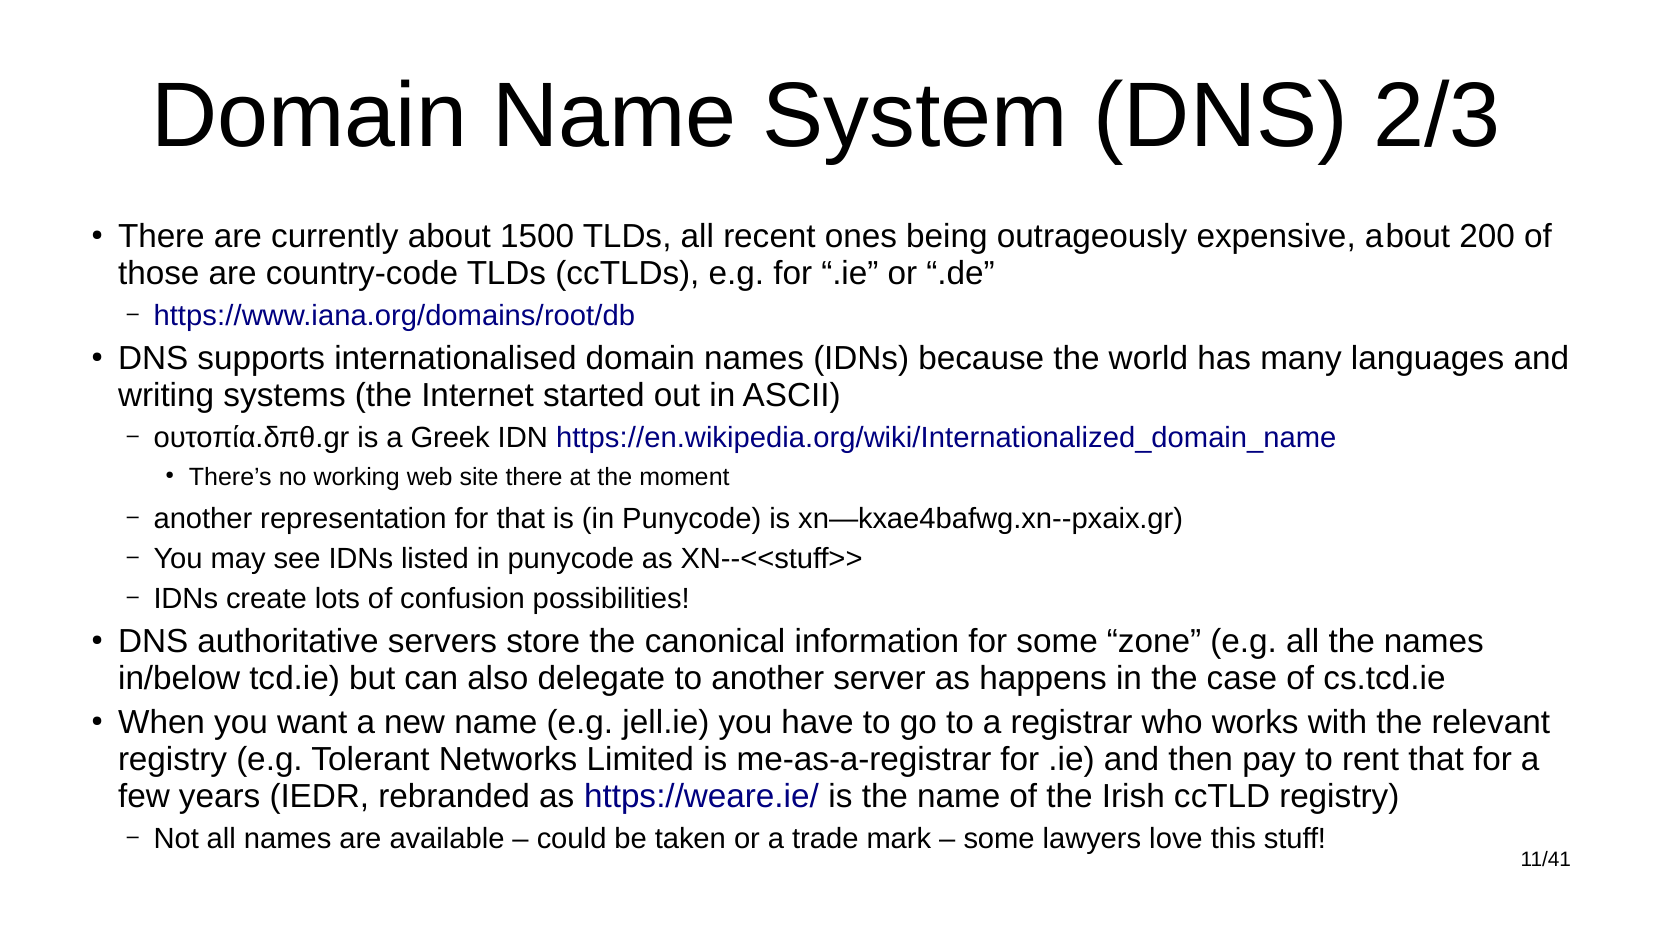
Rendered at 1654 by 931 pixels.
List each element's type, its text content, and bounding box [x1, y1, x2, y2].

list There are currently about 1500 TLDs, all recent ones being outrageously expensive, about 200 of those are country-code TLDs (ccTLDs), e.g. for “.ie” or “.de” https://www.iana.org/domains/root/db DNS supports internationalised domain names (IDNs) because the world has many languages and writing systems (the Internet started out in ASCII) ουτοπία.δπθ.gr is a Greek IDN https://en.wikipedia.org/wiki/Internationalized_domain_name There’s no working web site there at the moment another representation for that is (in Punycode) is xn—kxae4bafwg.xn--pxaix.gr) You may see IDNs listed in punycode as XN--<<stuff>> IDNs create lots of confusion possibilities! DNS authoritative servers store the canonical information for some “zone” (e.g. all the names in/below tcd.ie) but can also delegate to another server as happens in the case of cs.tcd.ie When you want a new name (e.g. jell.ie) you have to go to a registrar who works with the relevant registry (e.g. Tolerant Networks Limited is me-as-a-registrar for .ie) and then pay to rent that for a few years (IEDR, rebranded as https://weare.ie/ is the name of the Irish ccTLD registry) Not all names are available – could be taken or a trade mark – some lawyers love this stuff! [82, 217, 1576, 875]
title Domain Name System (DNS) 2/3 [82, 37, 1571, 193]
